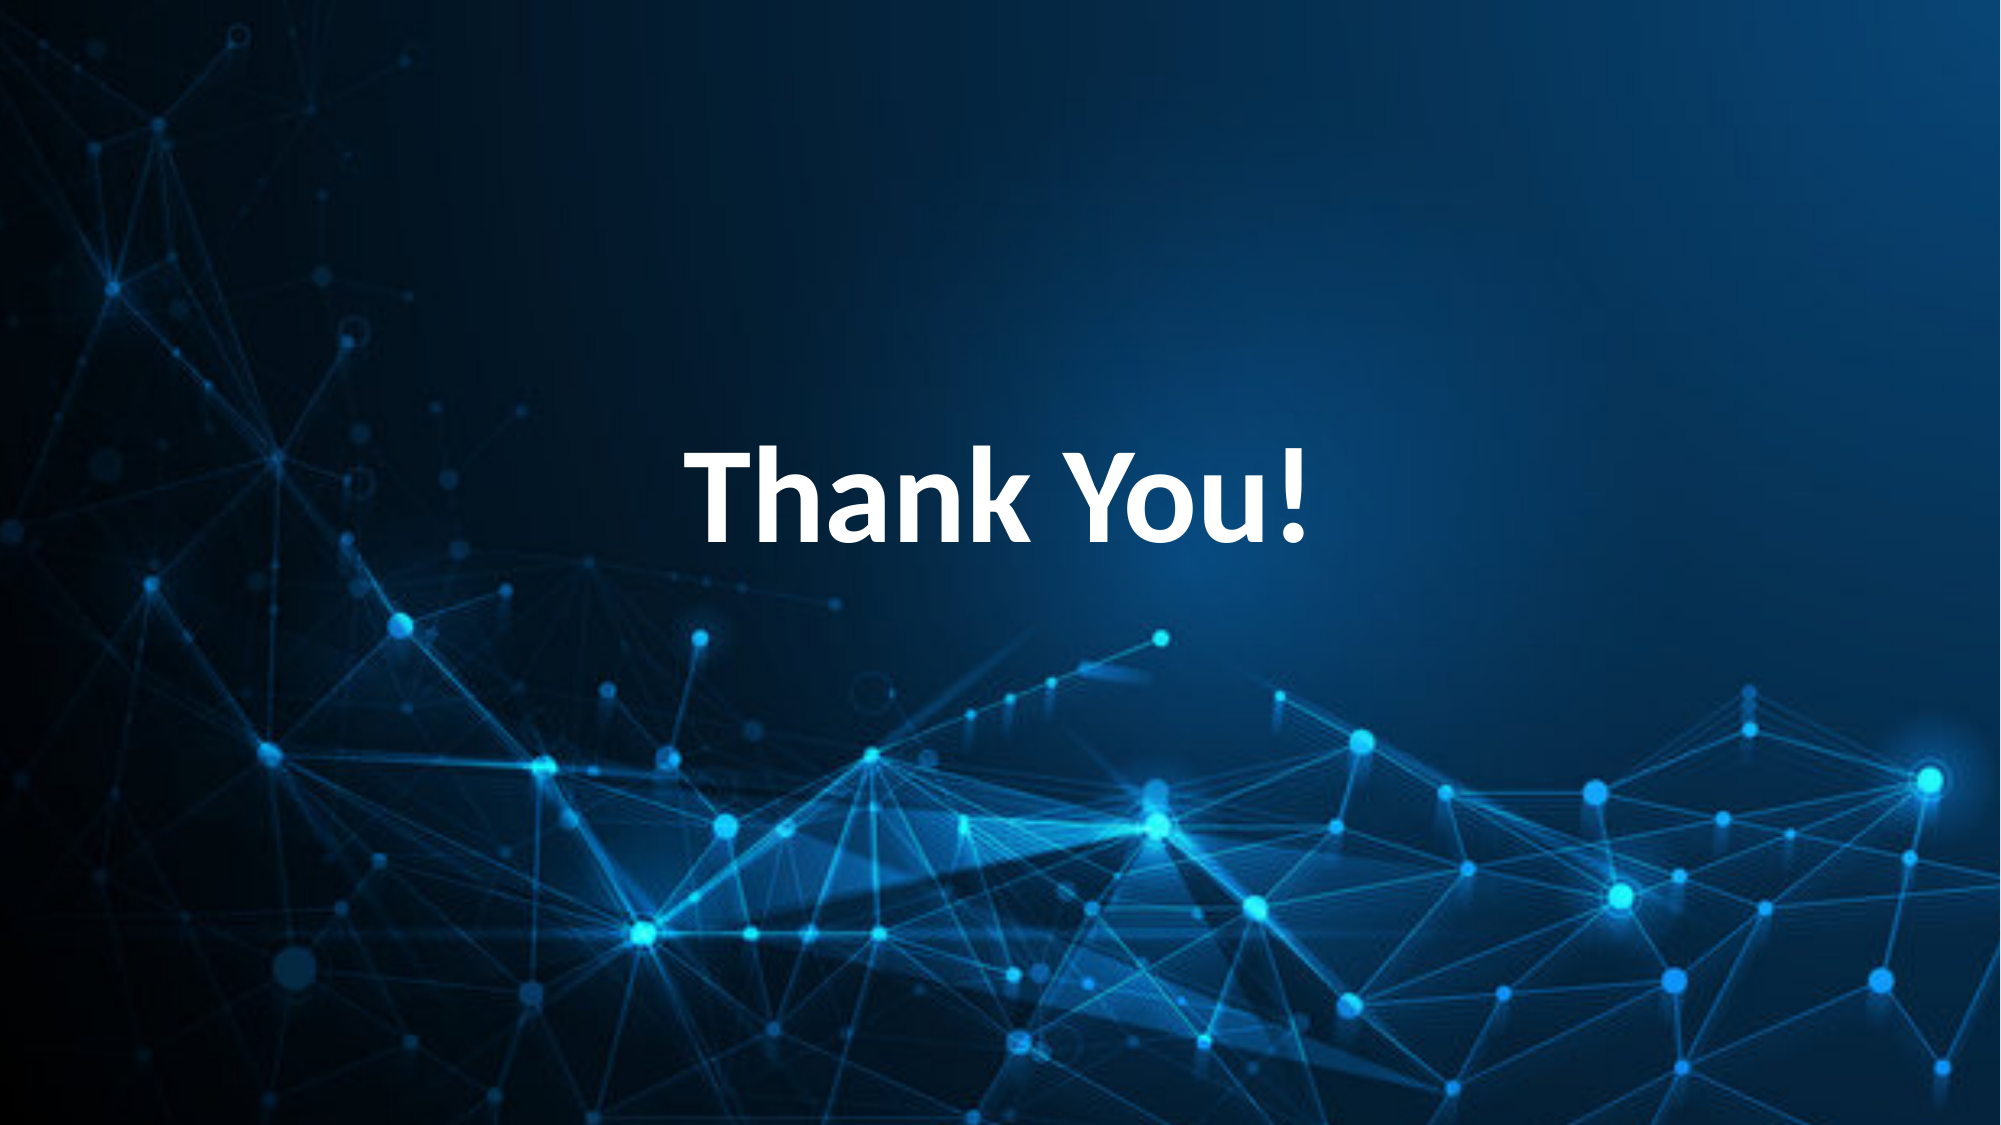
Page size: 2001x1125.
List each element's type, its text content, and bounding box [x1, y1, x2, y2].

text_box Thank You! [0, 343, 2000, 633]
